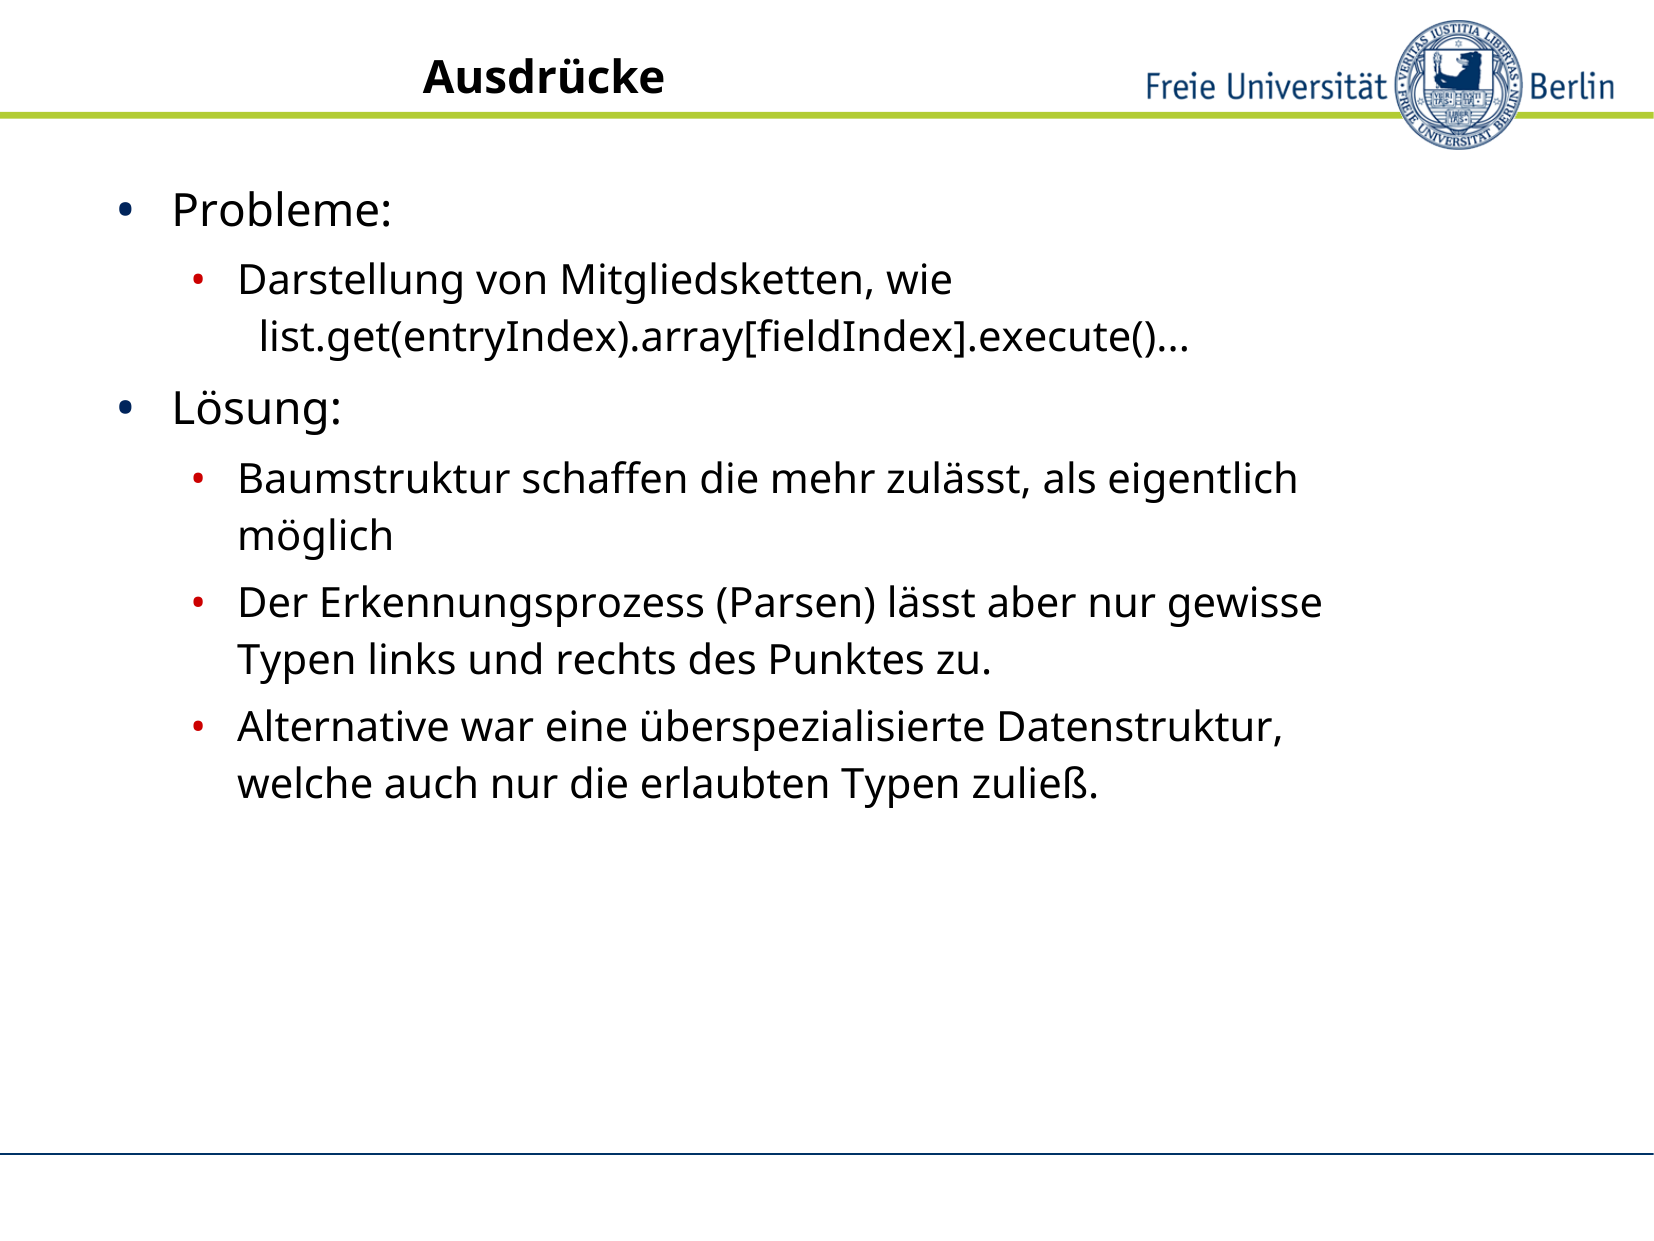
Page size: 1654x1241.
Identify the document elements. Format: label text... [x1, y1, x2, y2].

picture [1139, 145, 1620, 151]
list Probleme: Darstellung von Mitgliedsketten, wie list.get(entryIndex).array[fieldIndex].execute()... Lösung: Baumstruktur schaffen die mehr zulässt, als eigentlich möglich Der Erkennungsprozess (Parsen) lässt aber nur gewisse Typen links und rechts des Punktes zu. Alternative war eine überspezialisierte Datenstruktur, welche auch nur die erlaubten Typen zuließ. [115, 177, 1418, 981]
title Ausdrücke [422, 7, 1654, 145]
